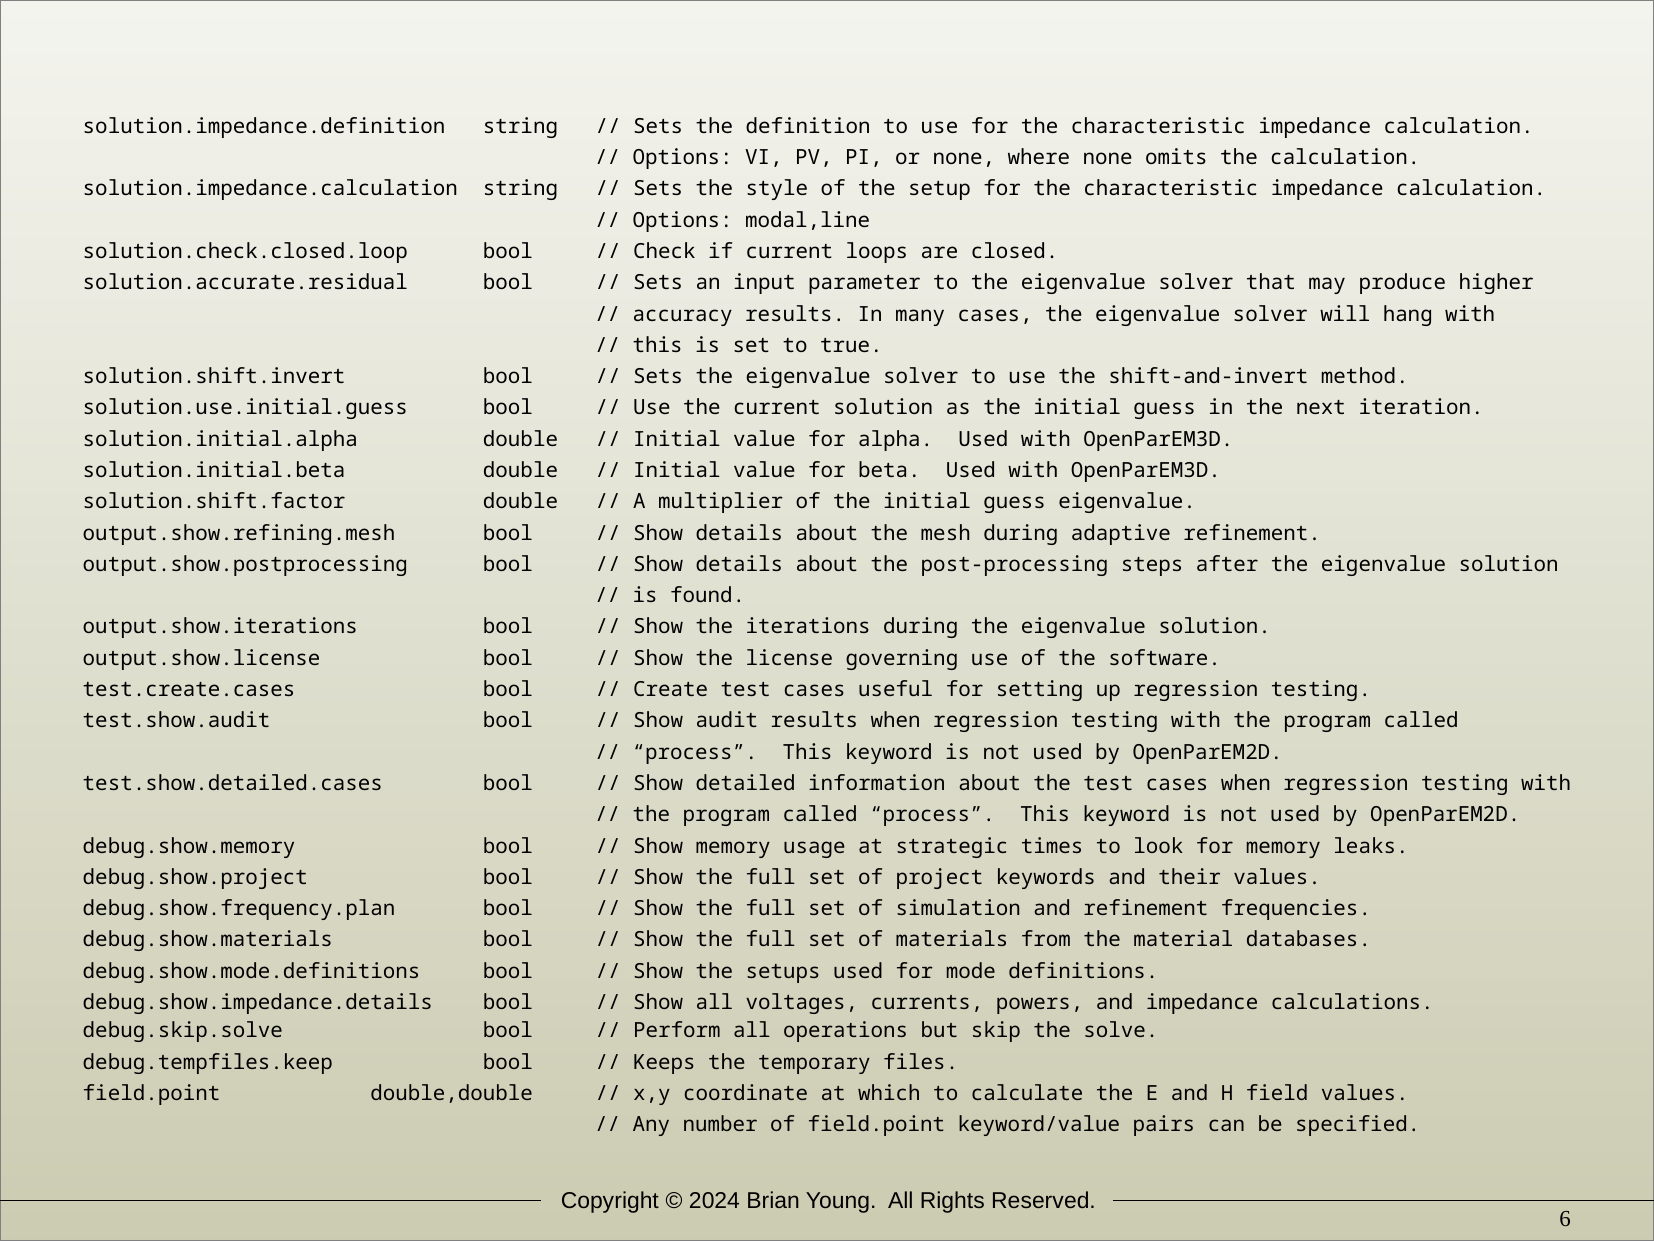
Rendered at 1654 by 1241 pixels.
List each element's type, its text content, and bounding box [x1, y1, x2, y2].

list solution.impedance.definition string // Sets the definition to use for the characteristic impedance calculation. // Options: VI, PV, PI, or none, where none omits the calculation. solution.impedance.calculation string // Sets the style of the setup for the characteristic impedance calculation. // Options: modal,line solution.check.closed.loop bool // Check if current loops are closed. solution.accurate.residual bool // Sets an input parameter to the eigenvalue solver that may produce higher // accuracy results. In many cases, the eigenvalue solver will hang with // this is set to true. solution.shift.invert bool // Sets the eigenvalue solver to use the shift-and-invert method. solution.use.initial.guess bool // Use the current solution as the initial guess in the next iteration. solution.initial.alpha double // Initial value for alpha. Used with OpenParEM3D. solution.initial.beta double // Initial value for beta. Used with OpenParEM3D. solution.shift.factor double // A multiplier of the initial guess eigenvalue. output.show.refining.mesh bool // Show details about the mesh during adaptive refinement. output.show.postprocessing bool // Show details about the post-processing steps after the eigenvalue solution // is found. output.show.iterations bool // Show the iterations during the eigenvalue solution. output.show.license bool // Show the license governing use of the software. test.create.cases bool // Create test cases useful for setting up regression testing. test.show.audit bool // Show audit results when regression testing with the program called // “process”. This keyword is not used by OpenParEM2D. test.show.detailed.cases bool // Show detailed information about the test cases when regression testing with // the program called “process”. This keyword is not used by OpenParEM2D. debug.show.memory bool // Show memory usage at strategic times to look for memory leaks. debug.show.project bool // Show the full set of project keywords and their values. debug.show.frequency.plan bool // Show the full set of simulation and refinement frequencies. debug.show.materials bool // Show the full set of materials from the material databases. debug.show.mode.definitions bool // Show the setups used for mode definitions. debug.show.impedance.details bool // Show all voltages, currents, powers, and impedance calculations. debug.skip.solve bool // Perform all operations but skip the solve. debug.tempfiles.keep bool // Keeps the temporary files. field.point double,double // x,y coordinate at which to calculate the E and H field values. // Any number of field.point keyword/value pairs can be specified. [82, 110, 1571, 210]
text_box [82, 210, 1571, 1109]
